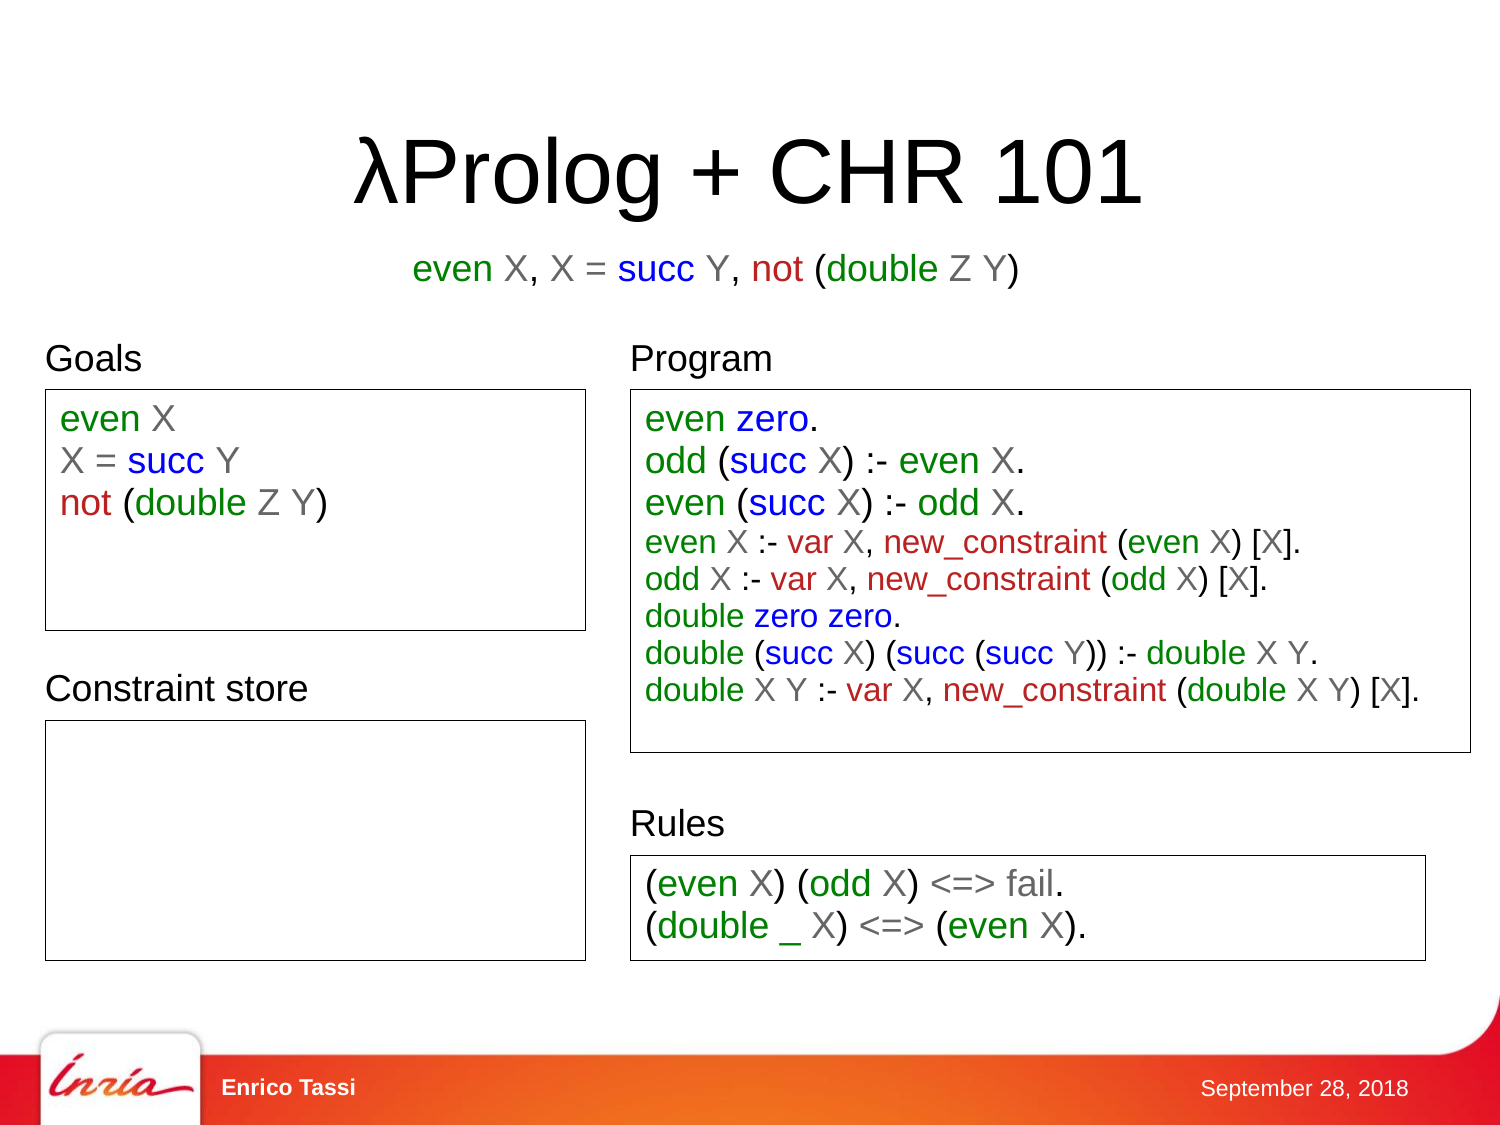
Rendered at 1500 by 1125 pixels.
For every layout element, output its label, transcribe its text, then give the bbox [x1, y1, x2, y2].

title λProlog + CHR 101 [131, 77, 1369, 266]
text_box Goals [30, 329, 158, 387]
text_box even X, X = succ Y, not (double Z Y) [397, 239, 1103, 300]
text_box [45, 720, 586, 961]
text_box even X X = succ Y not (double Z Y) [45, 389, 586, 631]
picture [0, 947, 1500, 1125]
text_box Constraint store [30, 660, 324, 717]
text_box (even X) (odd X) <=> fail. (double _ X) <=> (even X). [630, 855, 1426, 961]
text_box Rules [615, 795, 789, 852]
text_box even zero. odd (succ X) :- even X. even (succ X) :- odd X. even X :- var X, new_constraint (even X) [X]. odd X :- var X, new_constraint (odd X) [X]. double zero zero. double (succ X) (succ (succ Y)) :- double X Y. double X Y :- var X, new_constraint (double X Y) [X]. [630, 389, 1471, 753]
text_box Program [615, 329, 789, 387]
